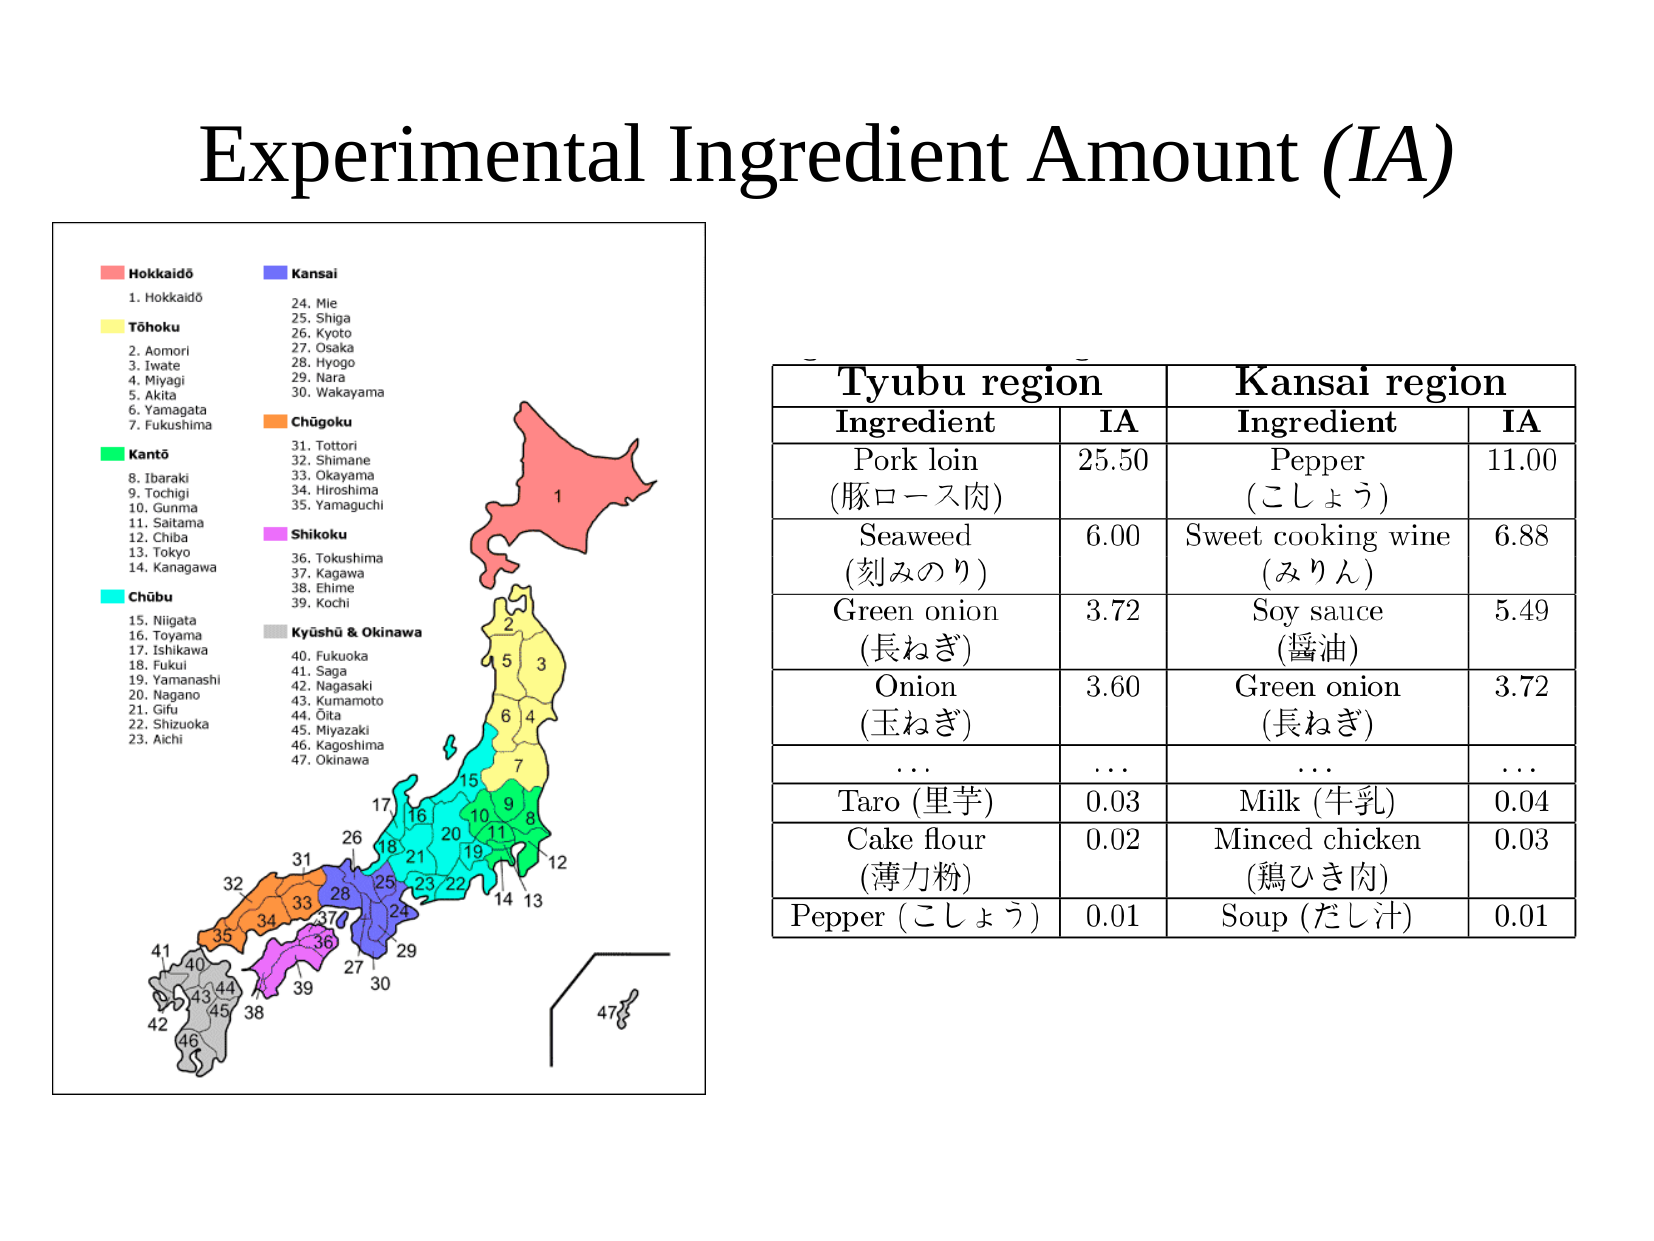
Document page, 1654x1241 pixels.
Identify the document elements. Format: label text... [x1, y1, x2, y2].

picture [765, 359, 1580, 941]
picture [52, 222, 706, 1096]
title Experimental Ingredient Amount (IA) [82, 49, 1571, 257]
